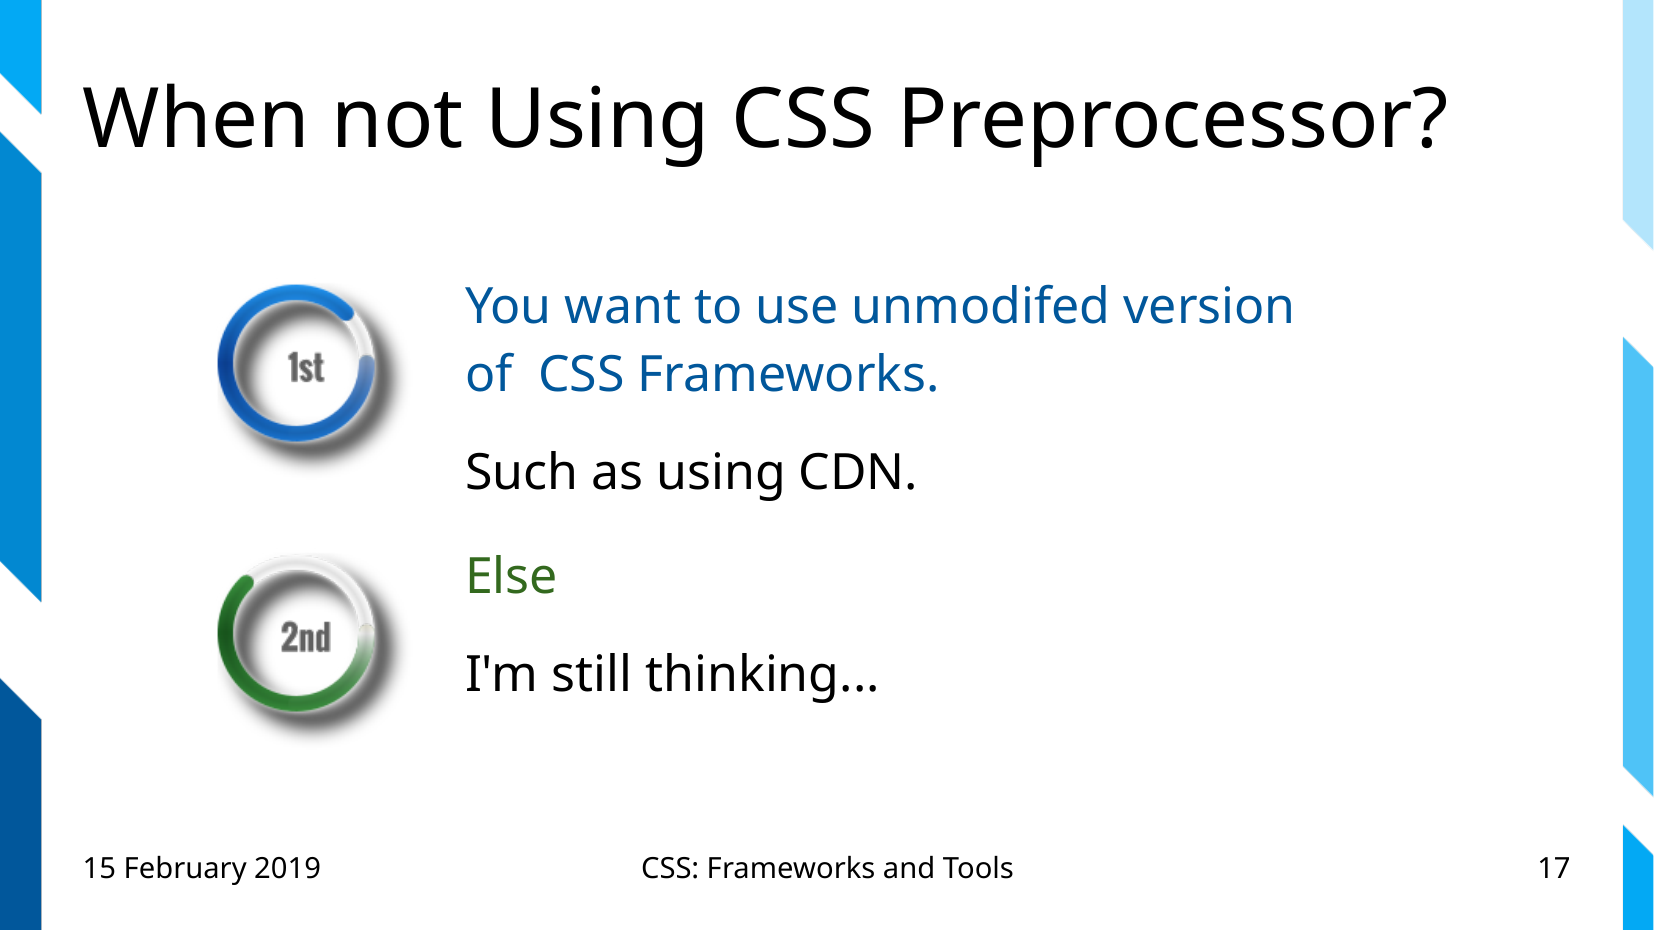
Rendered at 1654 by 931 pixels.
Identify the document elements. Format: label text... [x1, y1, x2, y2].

list You want to use unmodifed version of CSS Frameworks. Such as using CDN. [465, 270, 1571, 526]
list Else I'm still thinking... [465, 540, 1571, 798]
picture [0, 0, 1654, 930]
title When not Using CSS Preprocessor? [82, 37, 1571, 193]
